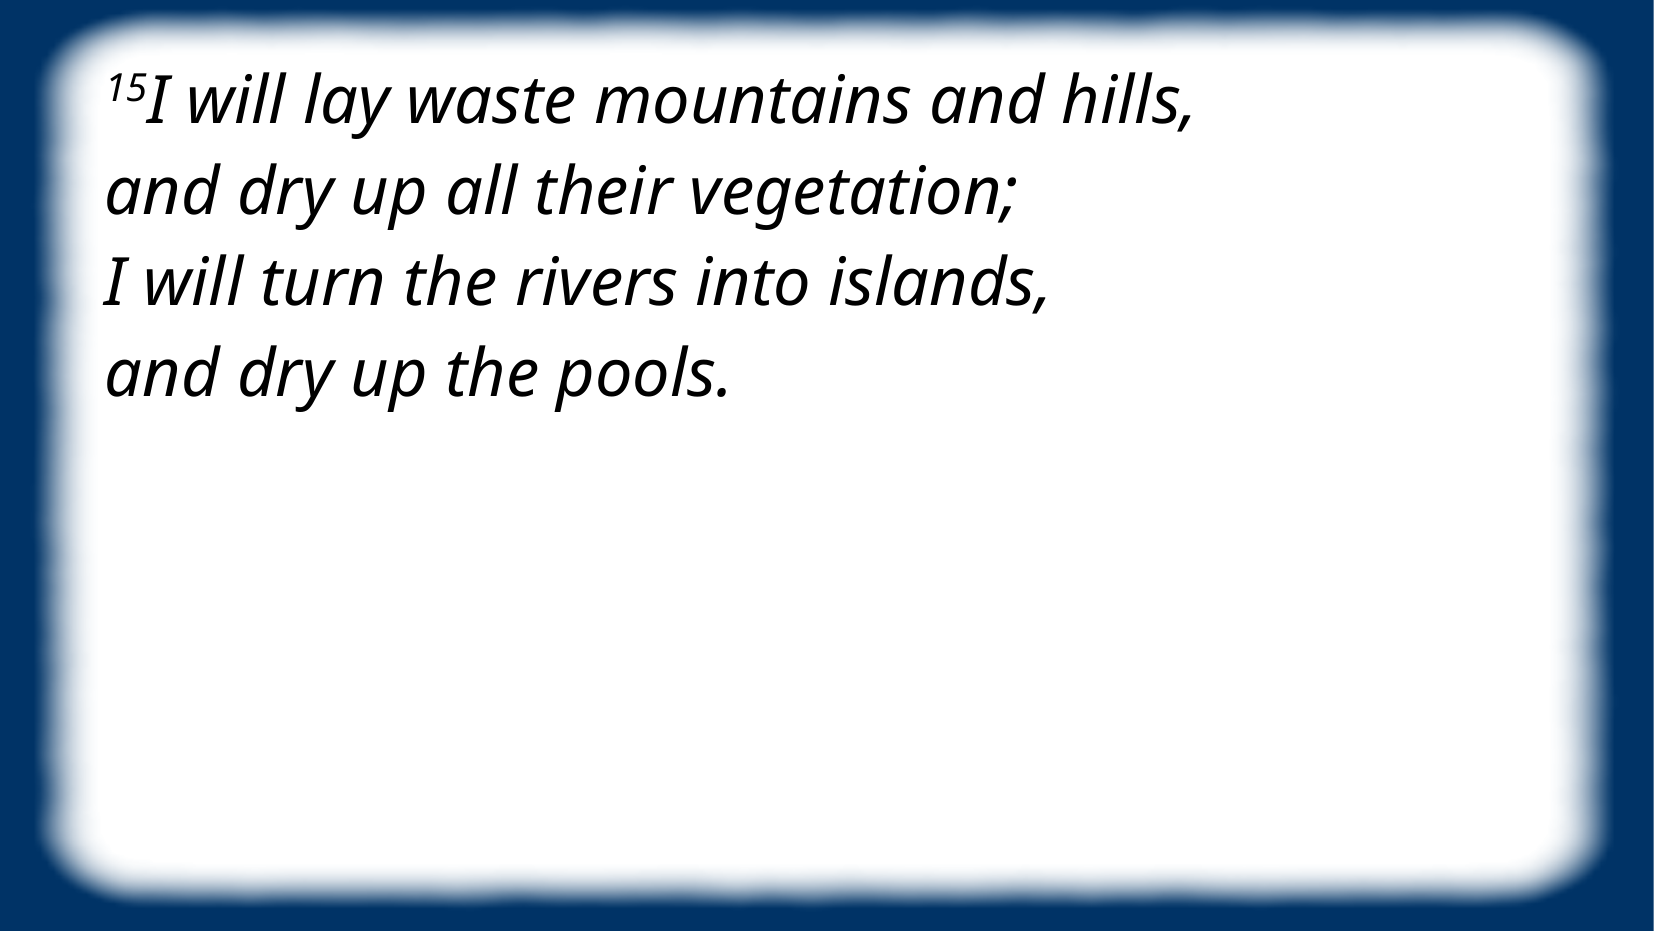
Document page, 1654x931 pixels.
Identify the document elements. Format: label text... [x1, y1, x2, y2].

picture [0, 0, 1654, 931]
text_box 15I will lay waste mountains and hills, and dry up all their vegetation; I will turn the rivers into islands, and dry up the pools. [90, 45, 1561, 415]
